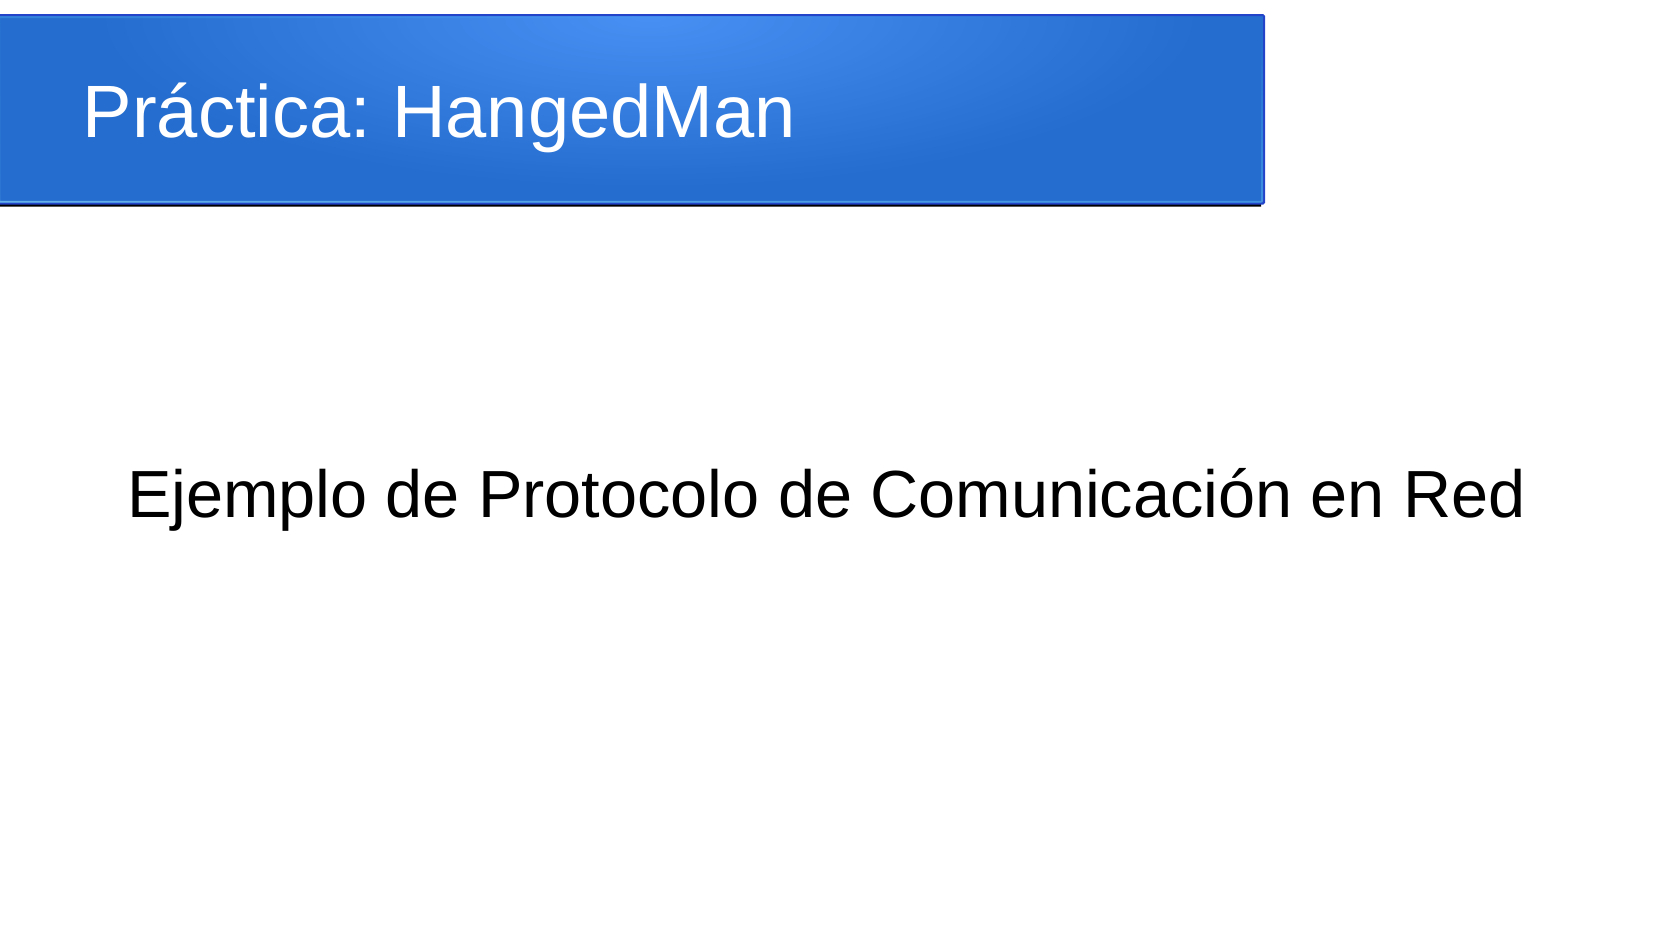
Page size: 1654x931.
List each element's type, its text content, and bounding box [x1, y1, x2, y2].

subtitle Ejemplo de Protocolo de Comunicación en Red [82, 224, 1571, 764]
title Práctica: HangedMan [82, 2, 1235, 222]
